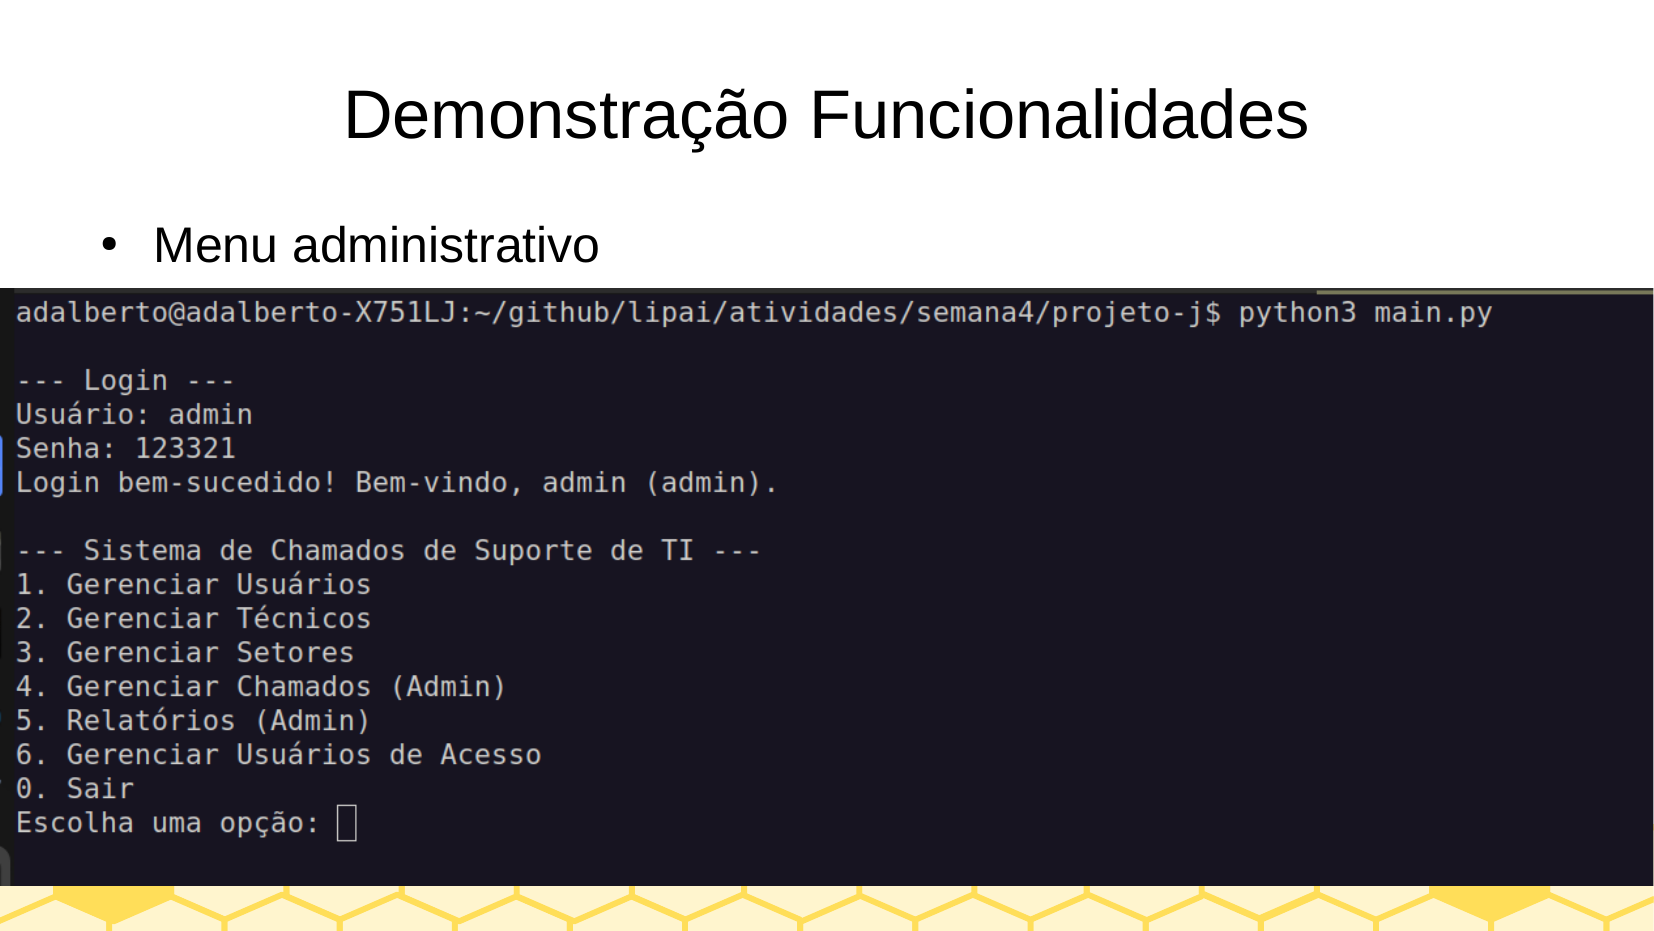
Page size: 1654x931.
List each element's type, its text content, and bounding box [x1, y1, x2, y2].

title Demonstração Funcionalidades [82, 37, 1571, 193]
list Menu administrativo [82, 217, 1536, 288]
picture [0, 288, 1654, 886]
